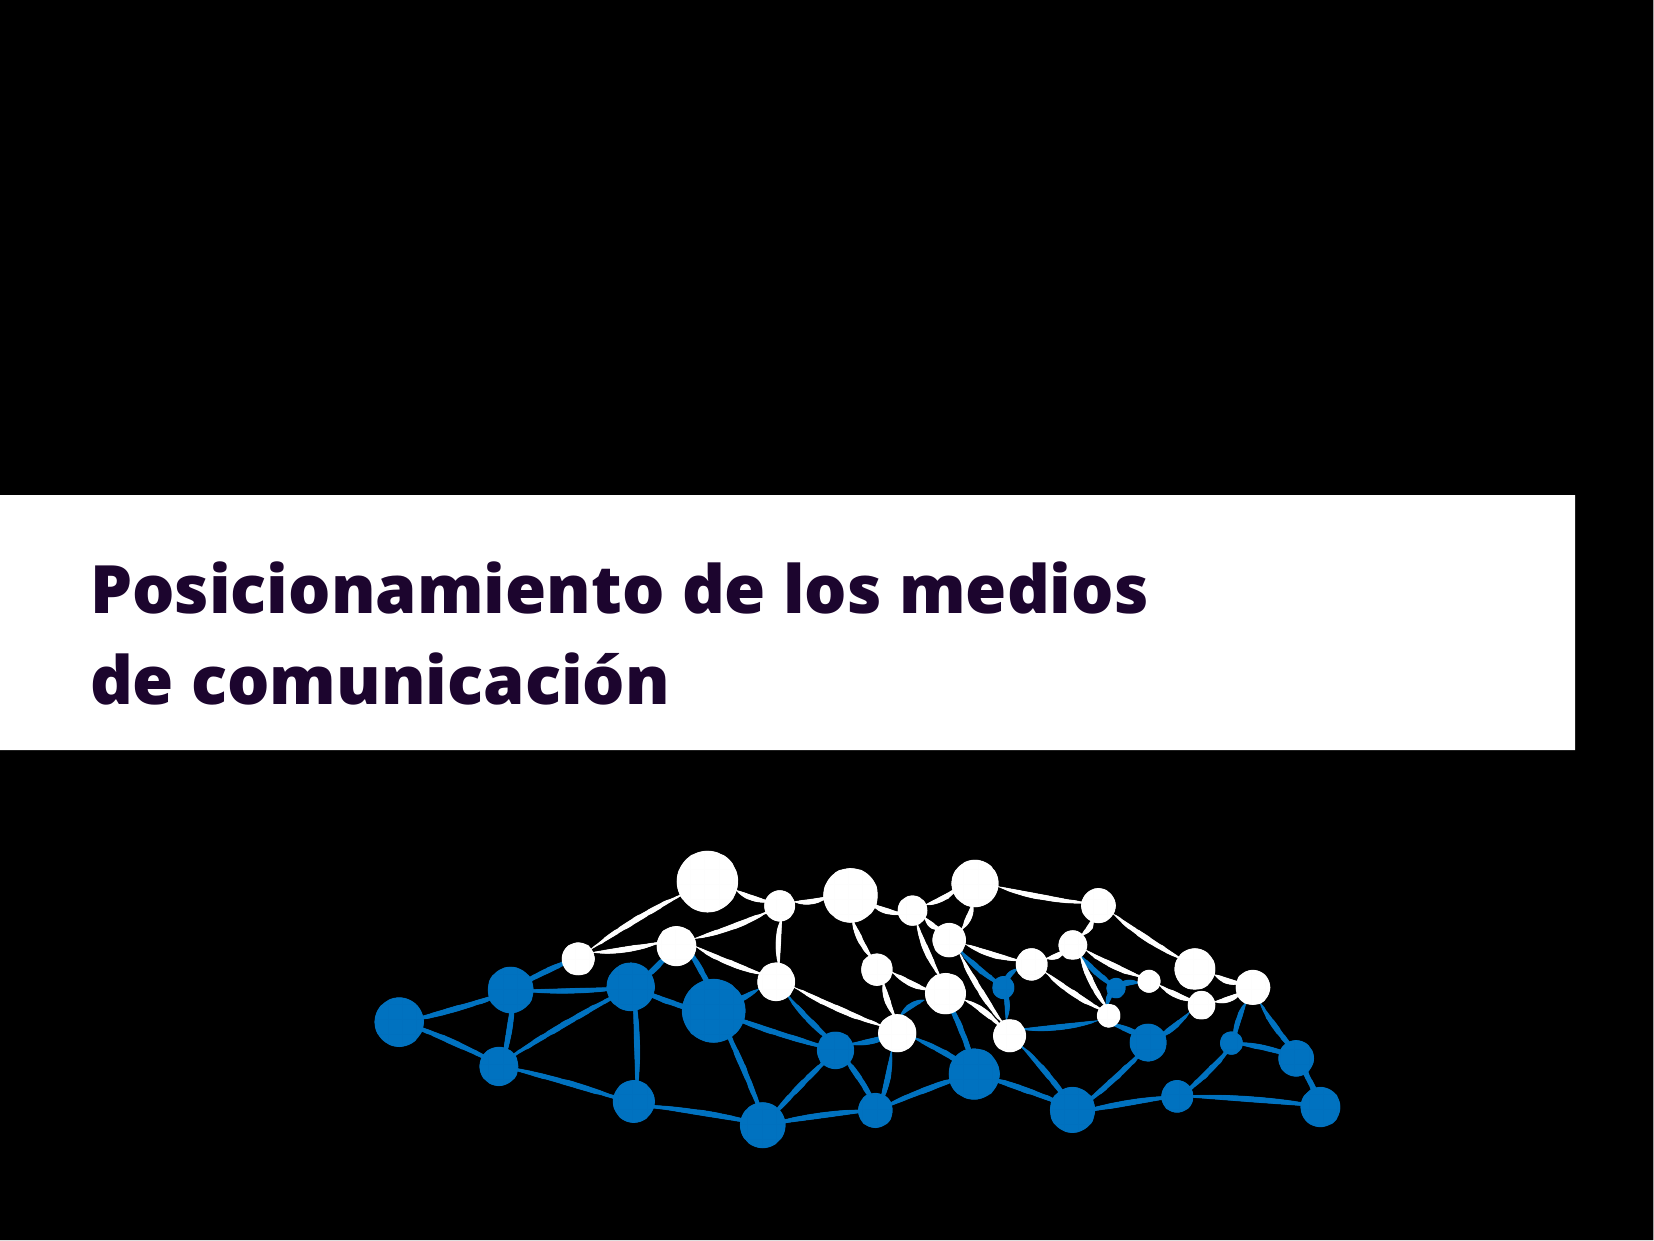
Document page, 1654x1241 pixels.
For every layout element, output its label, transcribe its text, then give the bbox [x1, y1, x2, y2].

title Posicionamiento de los medios de comunicación [90, 542, 1626, 691]
text_box [0, 0, 1654, 1241]
picture [345, 794, 1381, 1215]
